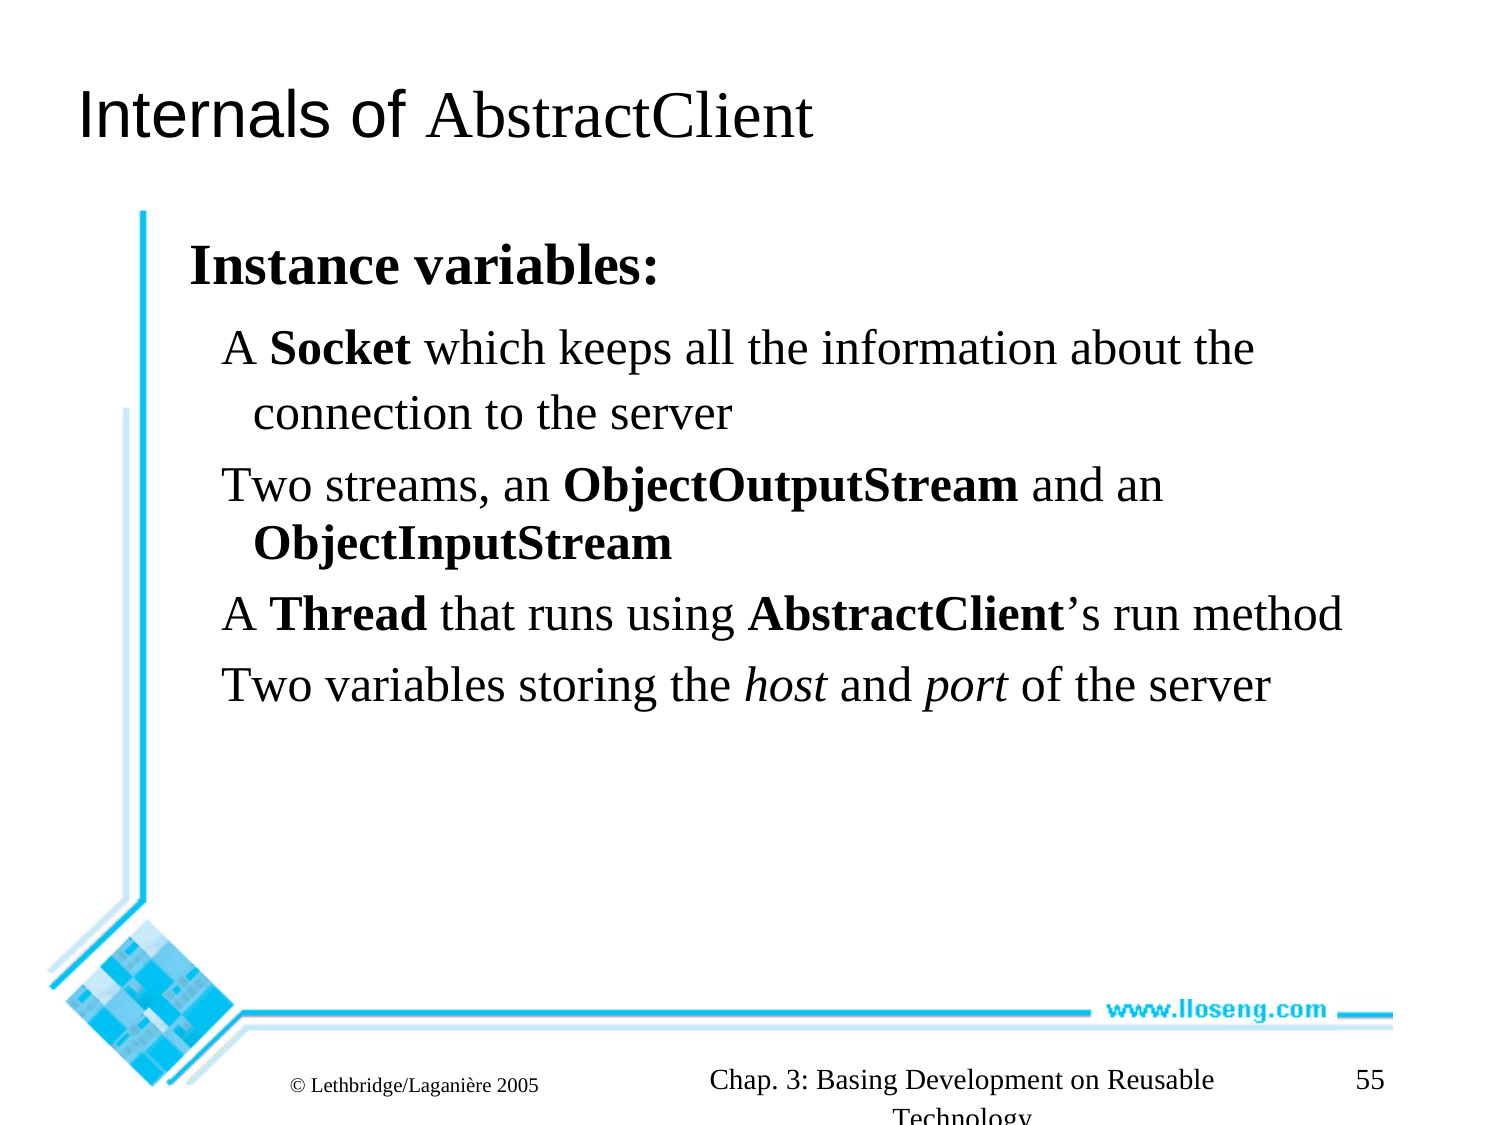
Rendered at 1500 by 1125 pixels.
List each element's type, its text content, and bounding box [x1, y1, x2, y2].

list Instance variables: A Socket which keeps all the information about the connection to the server Two streams, an ObjectOutputStream and an ObjectInputStream A Thread that runs using AbstractClient’s run method Two variables storing the host and port of the server [174, 212, 1413, 1000]
title Internals of AbstractClient [62, 37, 1413, 188]
text_box 15 [1325, 1050, 1401, 1125]
text_box Chap. 3: Basing Development on Reusable Technology [624, 1050, 1300, 1125]
text_box © Lethbridge/Laganière 2005 [275, 1062, 601, 1125]
picture [35, 199, 1363, 1089]
